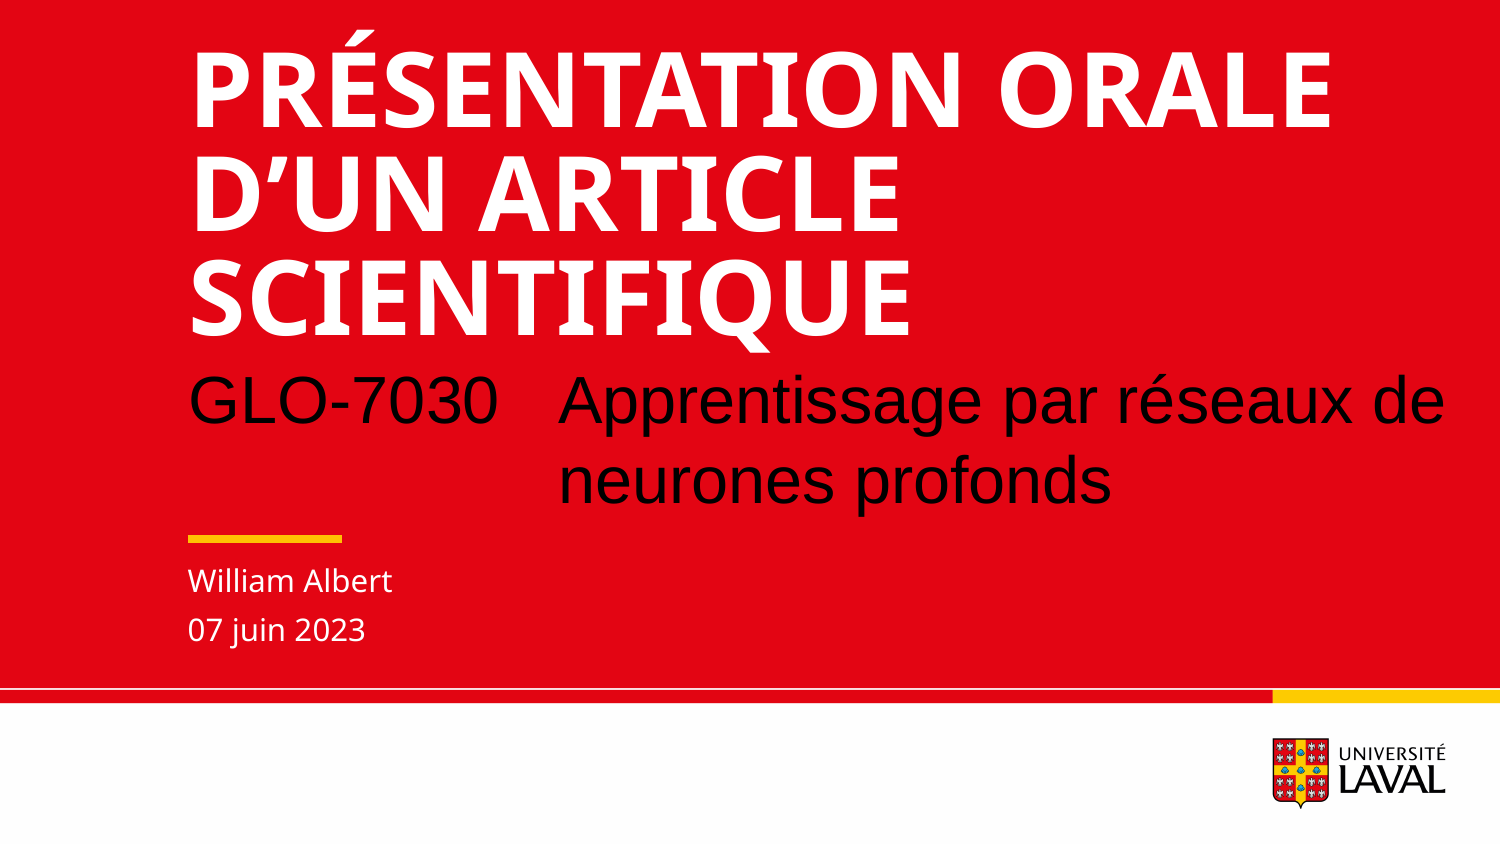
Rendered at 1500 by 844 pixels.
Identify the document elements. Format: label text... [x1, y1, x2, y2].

list William Albert 07 juin 2023 [187, 561, 1099, 668]
subtitle Présentation orale d’un article scientifique [188, 7, 1477, 356]
text_box GLO-7030 Apprentissage par réseaux de neurones profonds [188, 356, 1489, 532]
picture [0, 689, 1500, 844]
